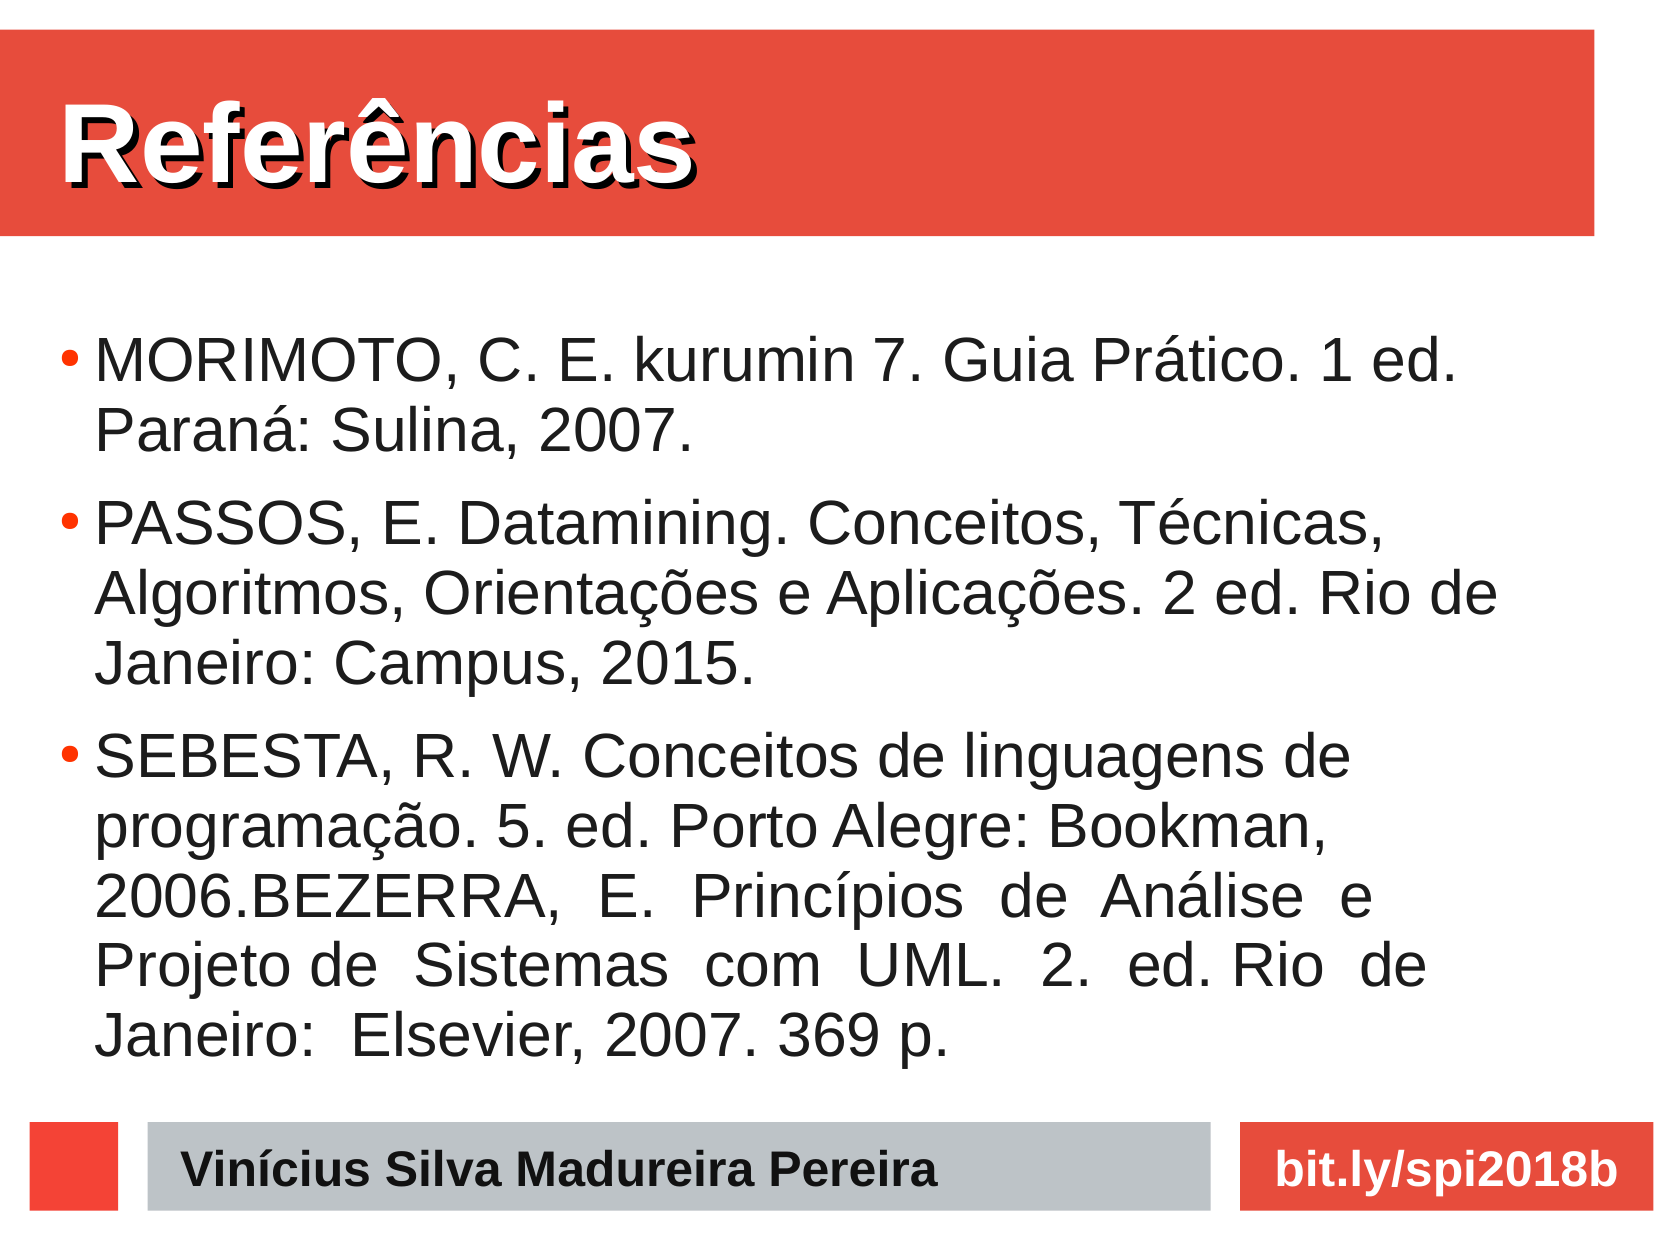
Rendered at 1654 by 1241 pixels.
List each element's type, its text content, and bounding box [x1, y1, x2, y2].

text_box Vinícius Silva Madureira Pereira [165, 1133, 1170, 1205]
list MORIMOTO, C. E. kurumin 7. Guia Prático. 1 ed. Paraná: Sulina, 2007. PASSOS, E. Datamining. Conceitos, Técnicas, Algoritmos, Orientações e Aplicações. 2 ed. Rio de Janeiro: Campus, 2015. SEBESTA, R. W. Conceitos de linguagens de programação. 5. ed. Porto Alegre: Bookman, 2006.BEZERRA, E. Princípios de Análise e Projeto de Sistemas com UML. 2. ed. Rio de Janeiro: Elsevier, 2007. 369 p. [59, 324, 1565, 1093]
title Referências [59, 59, 1595, 207]
text_box bit.ly/spi2018b [1228, 1133, 1654, 1205]
